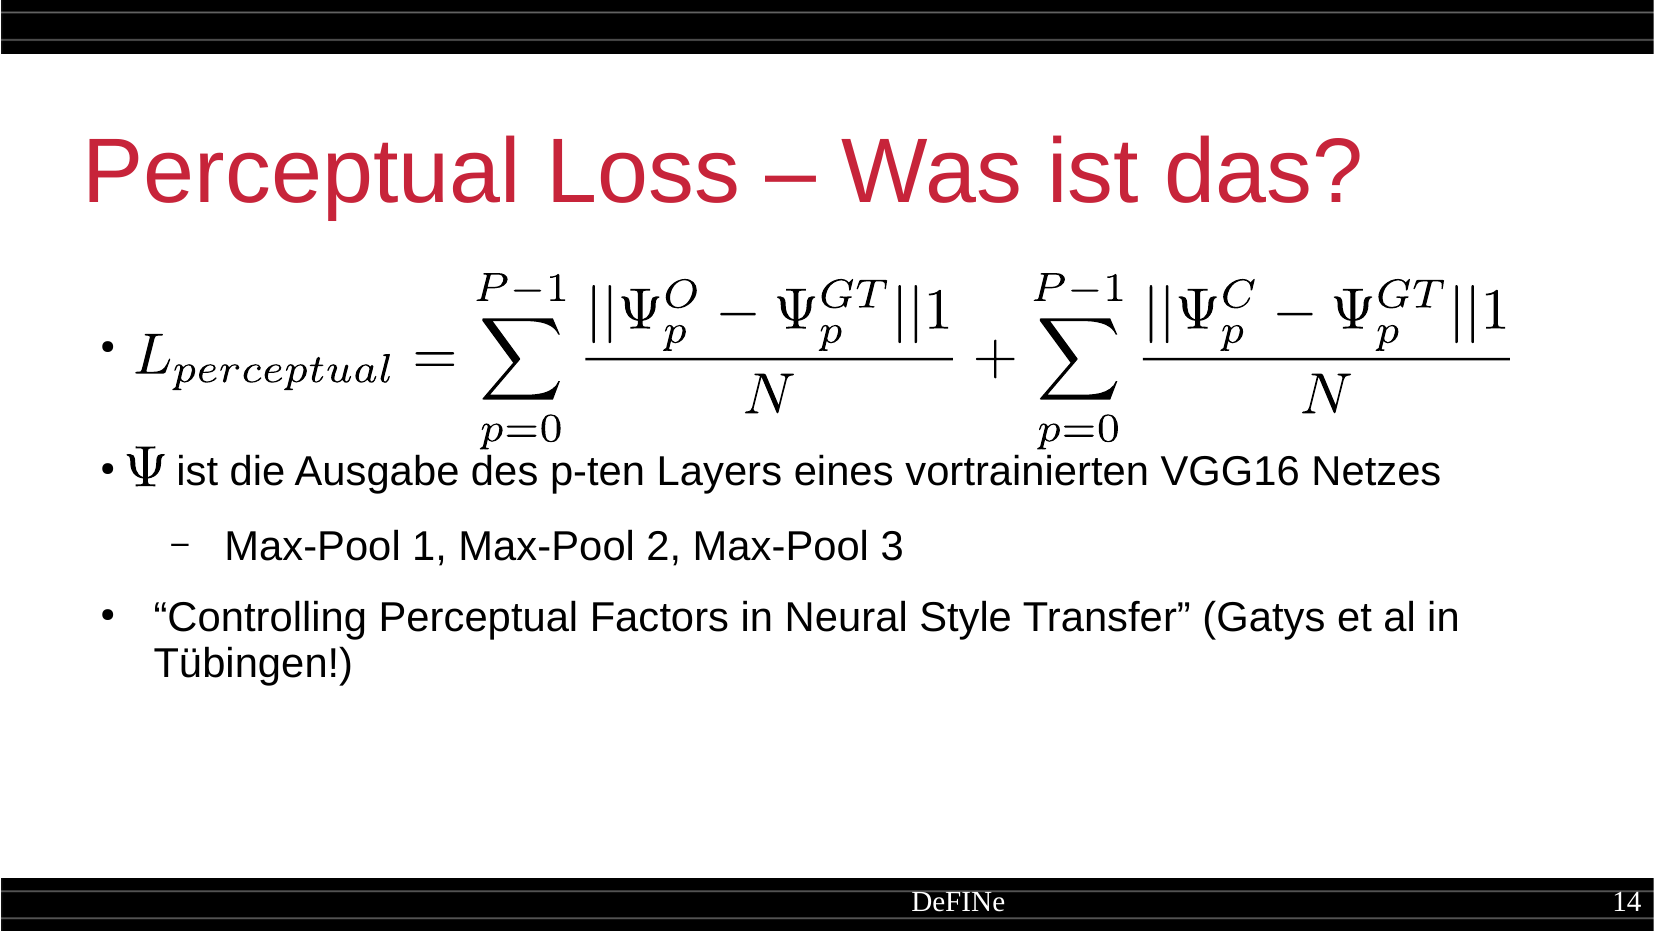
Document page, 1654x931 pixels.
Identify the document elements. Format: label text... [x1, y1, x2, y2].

list ist die Ausgabe des p-ten Layers eines vortrainierten VGG16 Netzes Max-Pool 1, Max-Pool 2, Max-Pool 3 “Controlling Perceptual Factors in Neural Style Transfer” (Gatys et al in Tübingen!) [82, 324, 1571, 811]
title Perceptual Loss – Was ist das? [82, 92, 1571, 249]
text_box [125, 273, 1510, 487]
picture [1, 878, 1654, 931]
picture [1, 0, 1654, 54]
